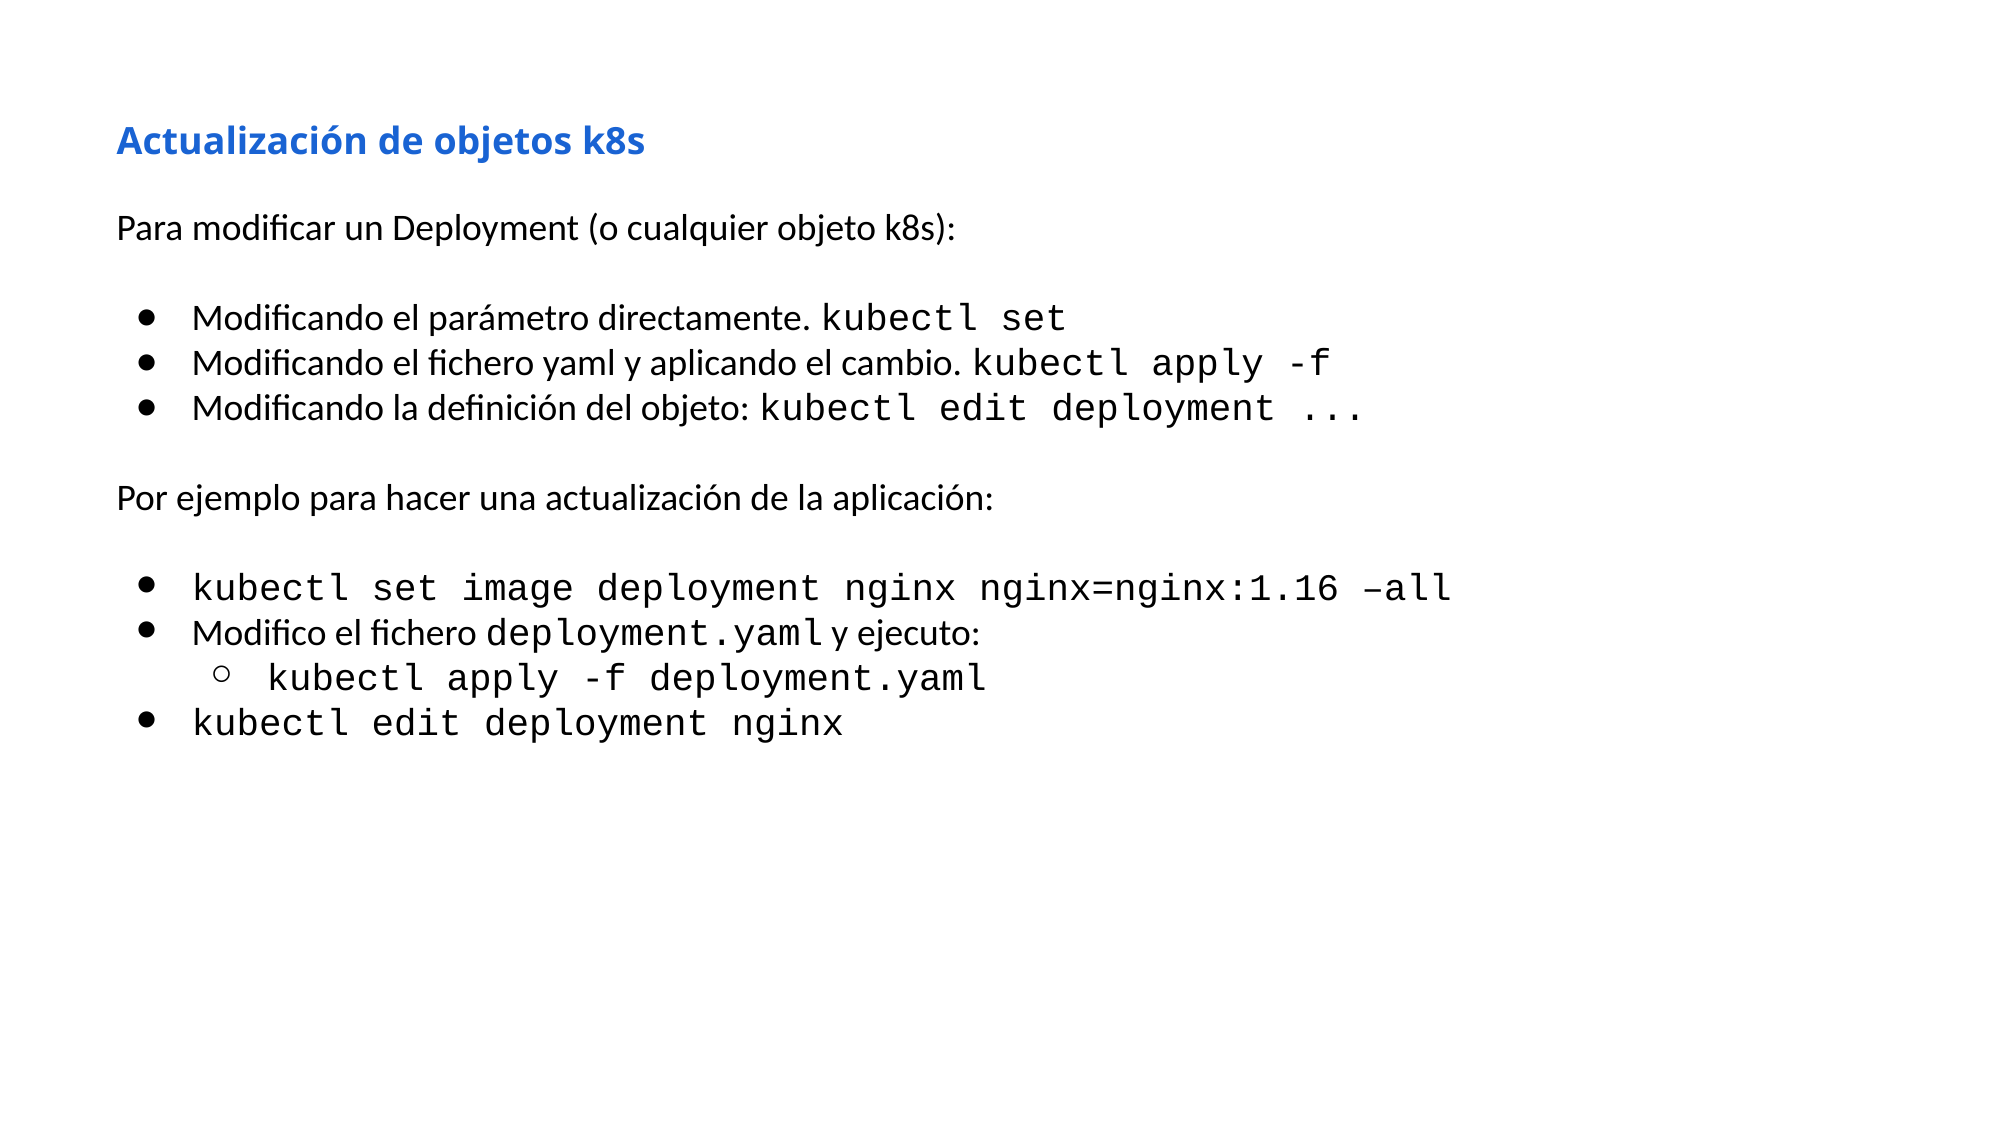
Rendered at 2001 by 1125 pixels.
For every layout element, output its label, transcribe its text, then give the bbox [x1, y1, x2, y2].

text_box Actualización de objetos k8s [101, 110, 912, 170]
text_box Para modificar un Deployment (o cualquier objeto k8s): Modificando el parámetro directamente. kubectl set Modificando el fichero yaml y aplicando el cambio. kubectl apply -f Modificando la definición del objeto: kubectl edit deployment ... Por ejemplo para hacer una actualización de la aplicación: kubectl set image deployment nginx nginx=nginx:1.16 –all Modifico el fichero deployment.yaml y ejecuto: kubectl apply -f deployment.yaml kubectl edit deployment nginx [101, 195, 1799, 901]
